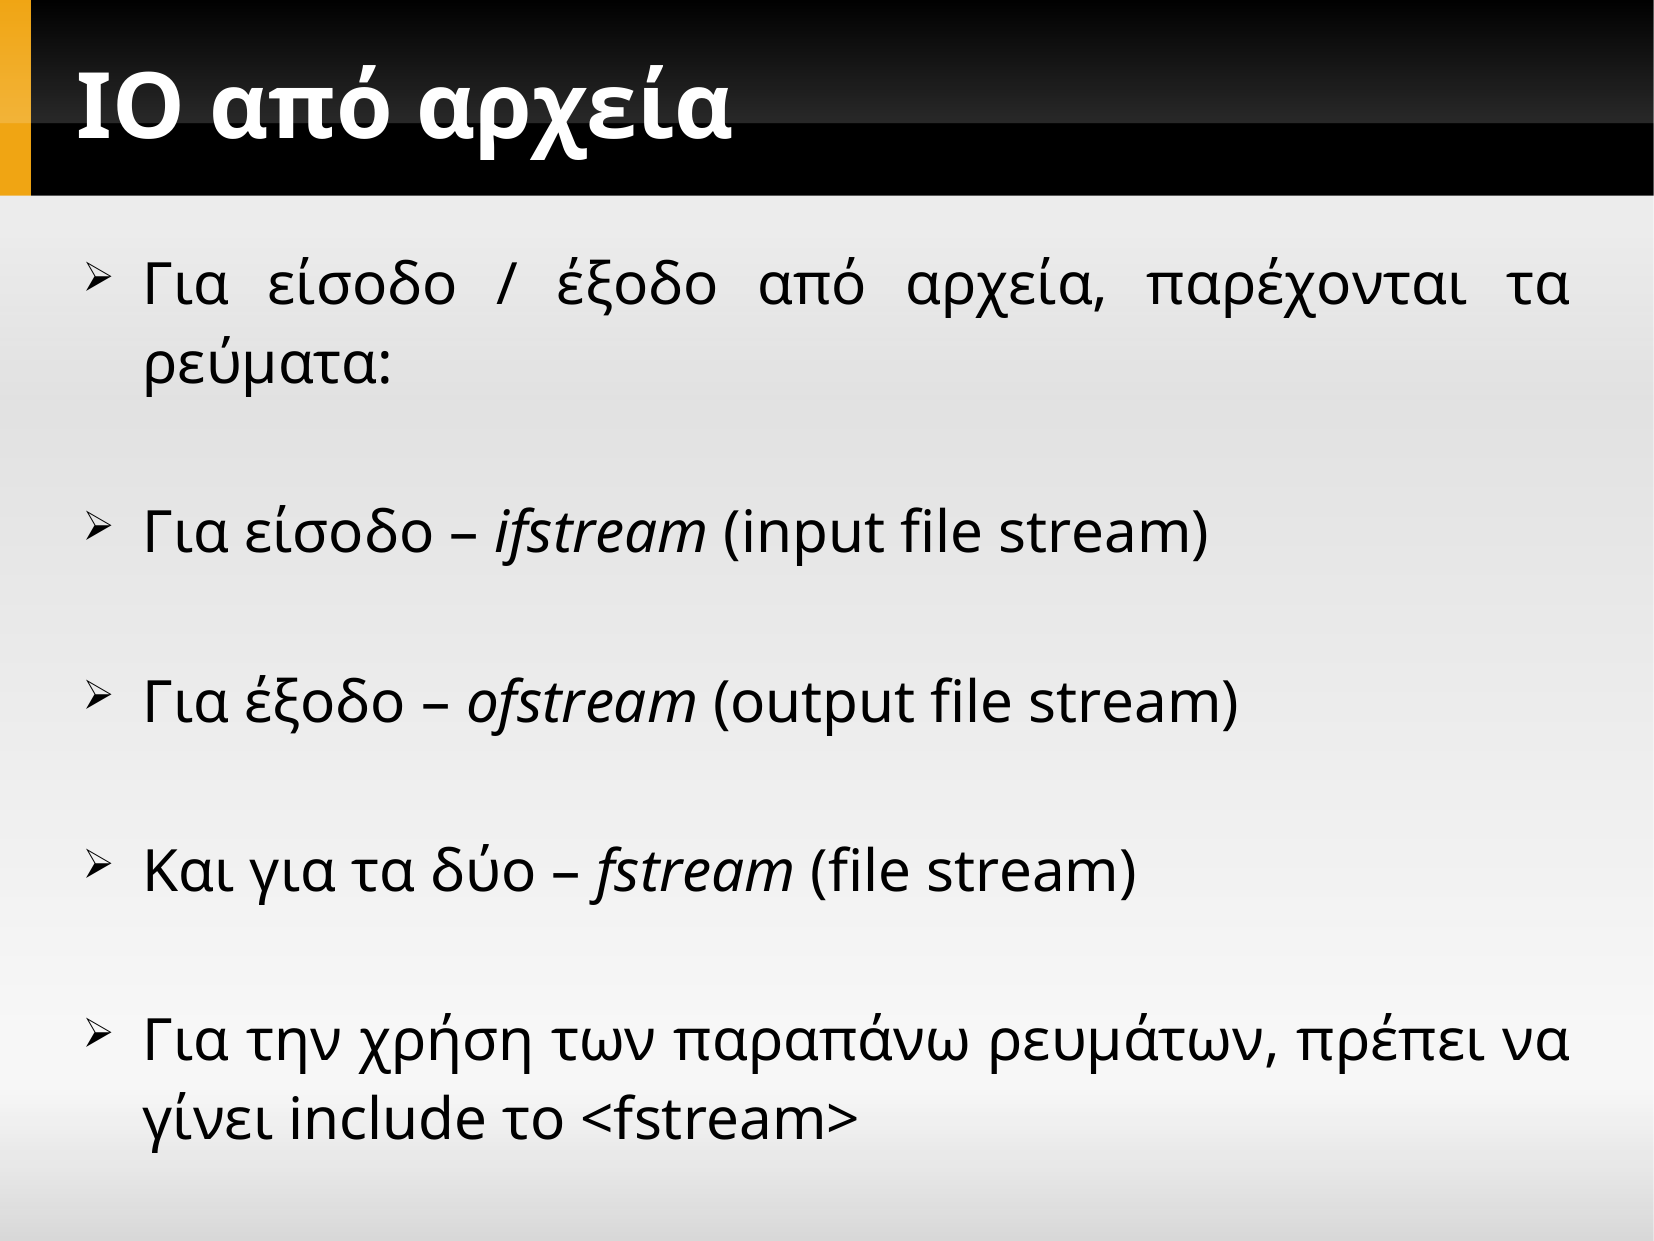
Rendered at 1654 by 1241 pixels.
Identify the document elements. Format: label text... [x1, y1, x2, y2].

title IO από αρχεία [76, 0, 1565, 208]
subtitle Για είσοδο / έξοδο από αρχεία, παρέχονται τα ρεύματα: Για είσοδο – ifstream (input file stream) Για έξοδο – ofstream (output file stream) Και για τα δύο – fstream (file stream) Για την χρήση των παραπάνω ρευμάτων, πρέπει να γίνει include το <fstream> [82, 291, 1571, 1108]
picture [0, 0, 1654, 1241]
